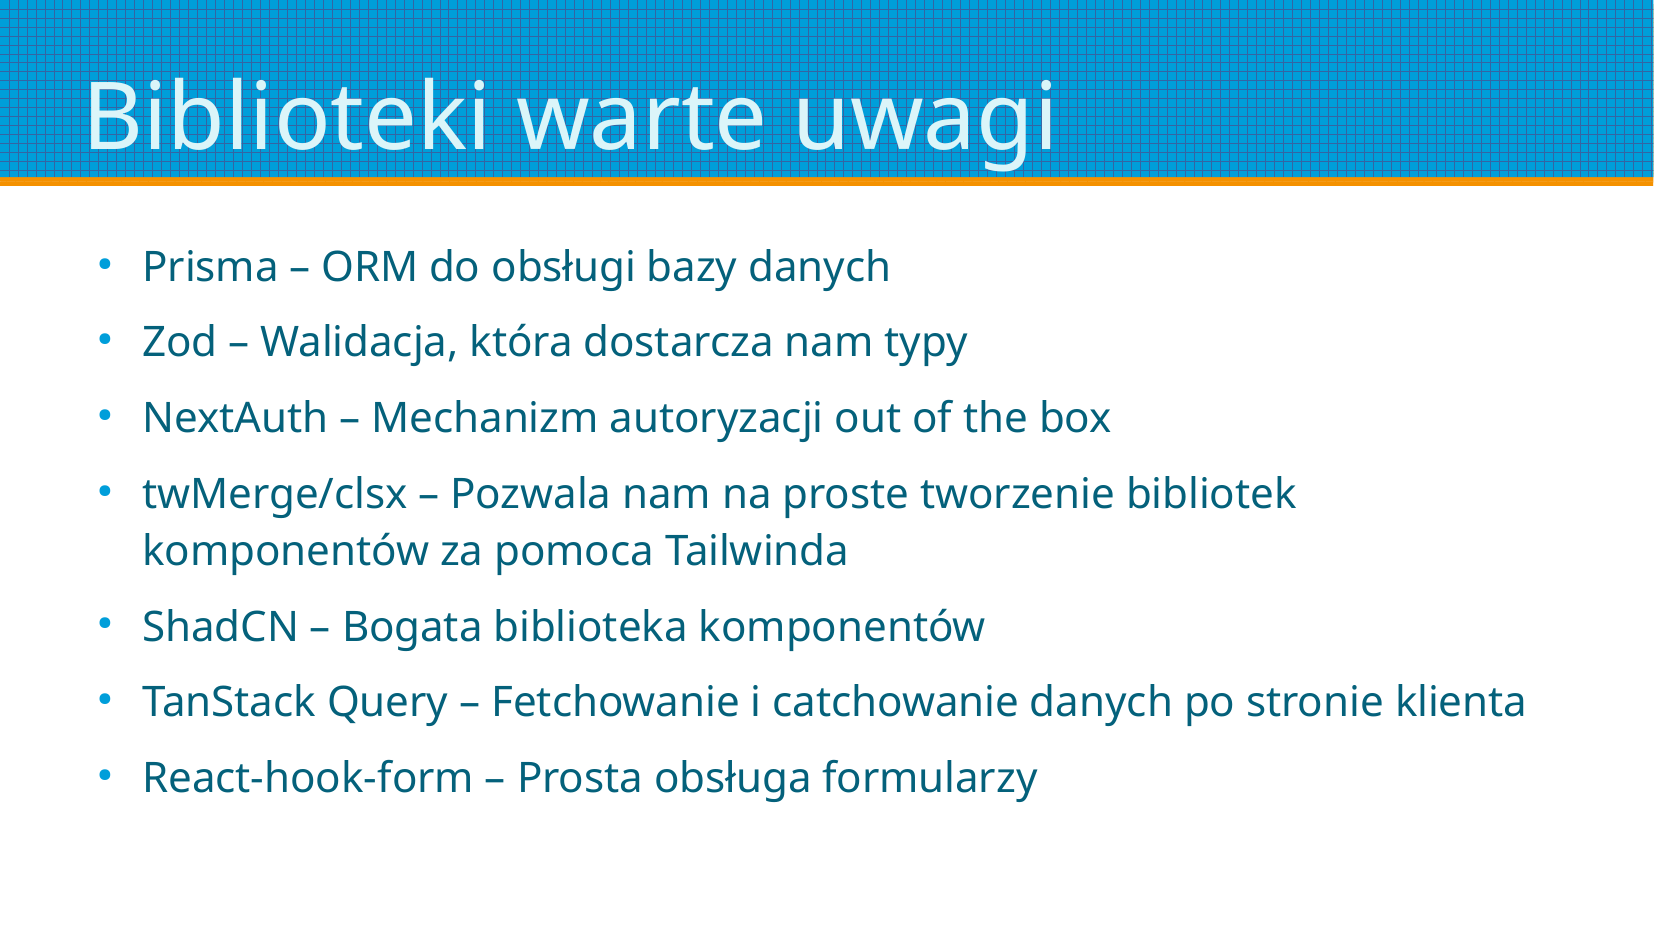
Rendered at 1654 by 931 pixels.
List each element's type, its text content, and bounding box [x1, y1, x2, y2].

list Prisma – ORM do obsługi bazy danych Zod – Walidacja, która dostarcza nam typy NextAuth – Mechanizm autoryzacji out of the box twMerge/clsx – Pozwala nam na proste tworzenie bibliotek komponentów za pomoca Tailwinda ShadCN – Bogata biblioteka komponentów TanStack Query – Fetchowanie i catchowanie danych po stronie klienta React-hook-form – Prosta obsługa formularzy [82, 236, 1571, 813]
title Biblioteki warte uwagi [82, 14, 1571, 178]
